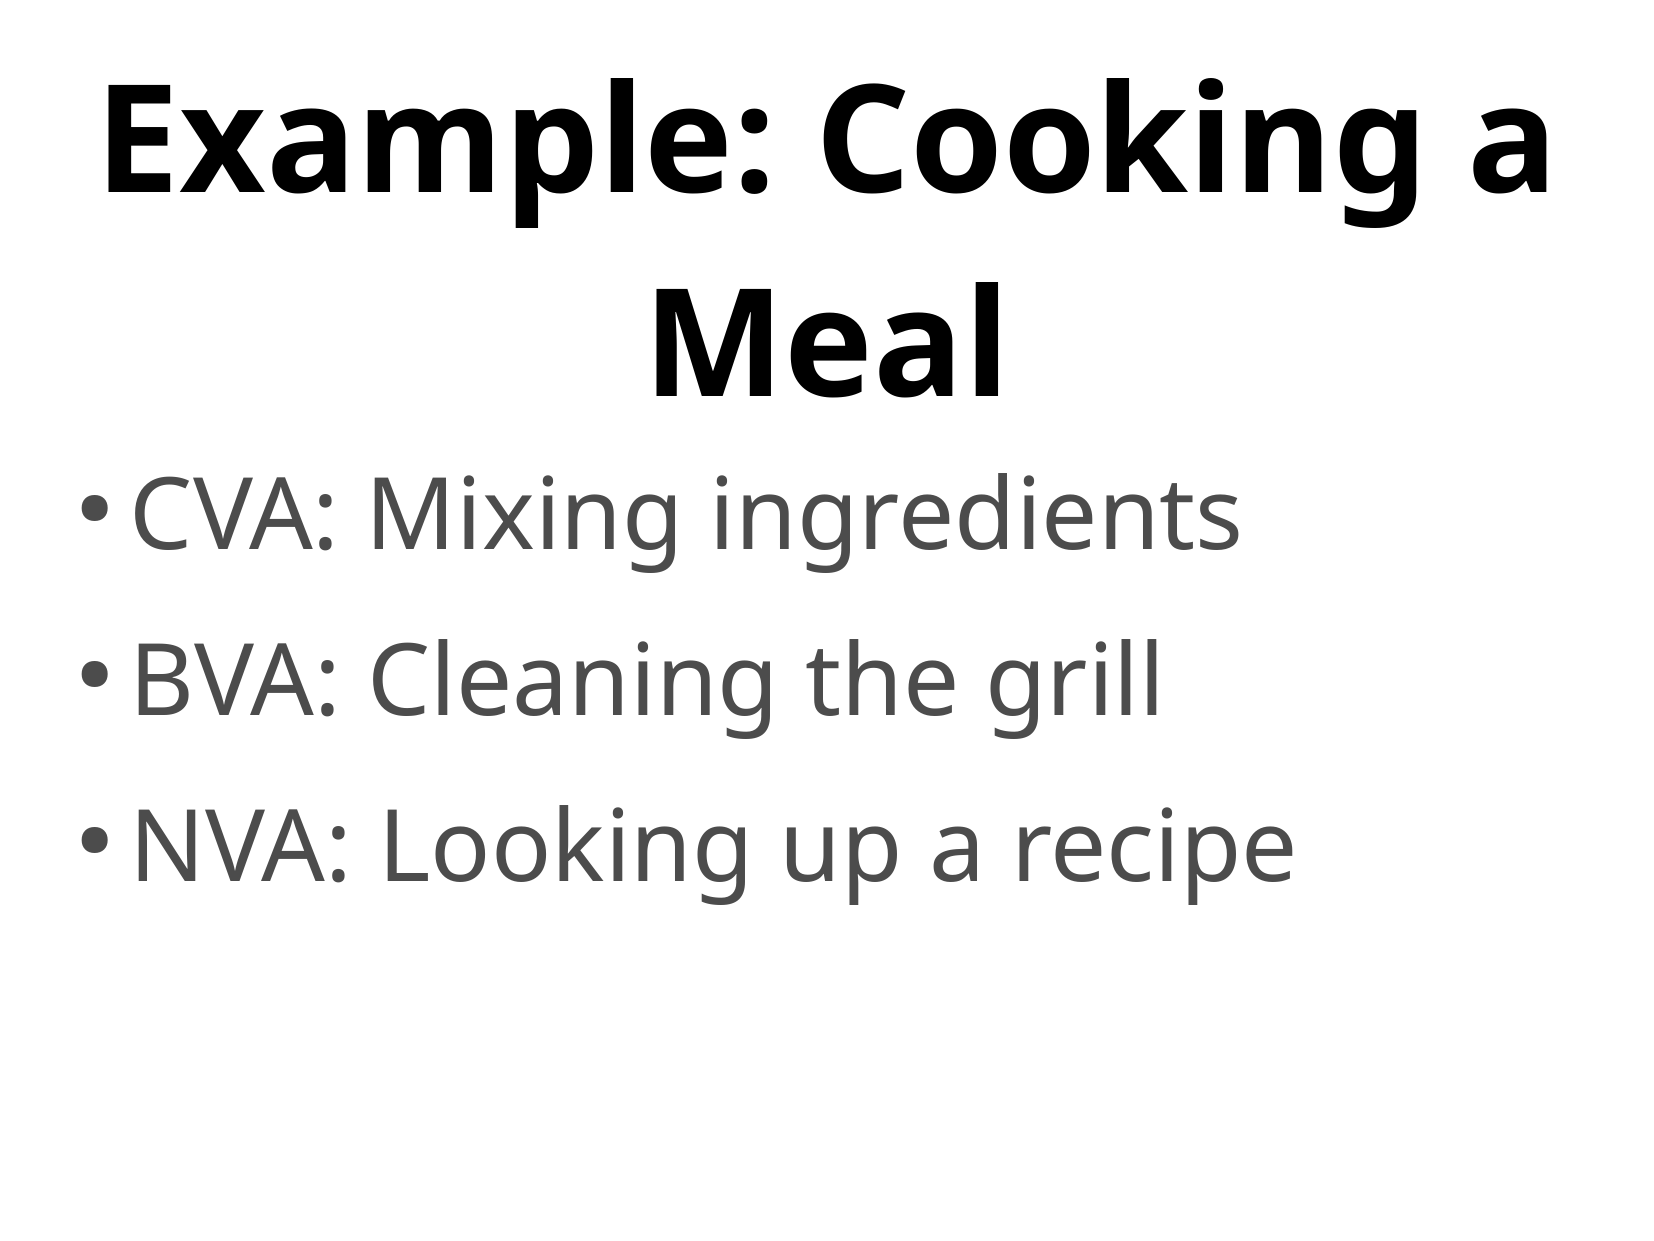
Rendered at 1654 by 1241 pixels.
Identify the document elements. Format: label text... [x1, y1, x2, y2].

list CVA: Mixing ingredients BVA: Cleaning the grill NVA: Looking up a recipe [59, 442, 1595, 1211]
title Example: Cooking a Meal [59, 57, 1595, 415]
